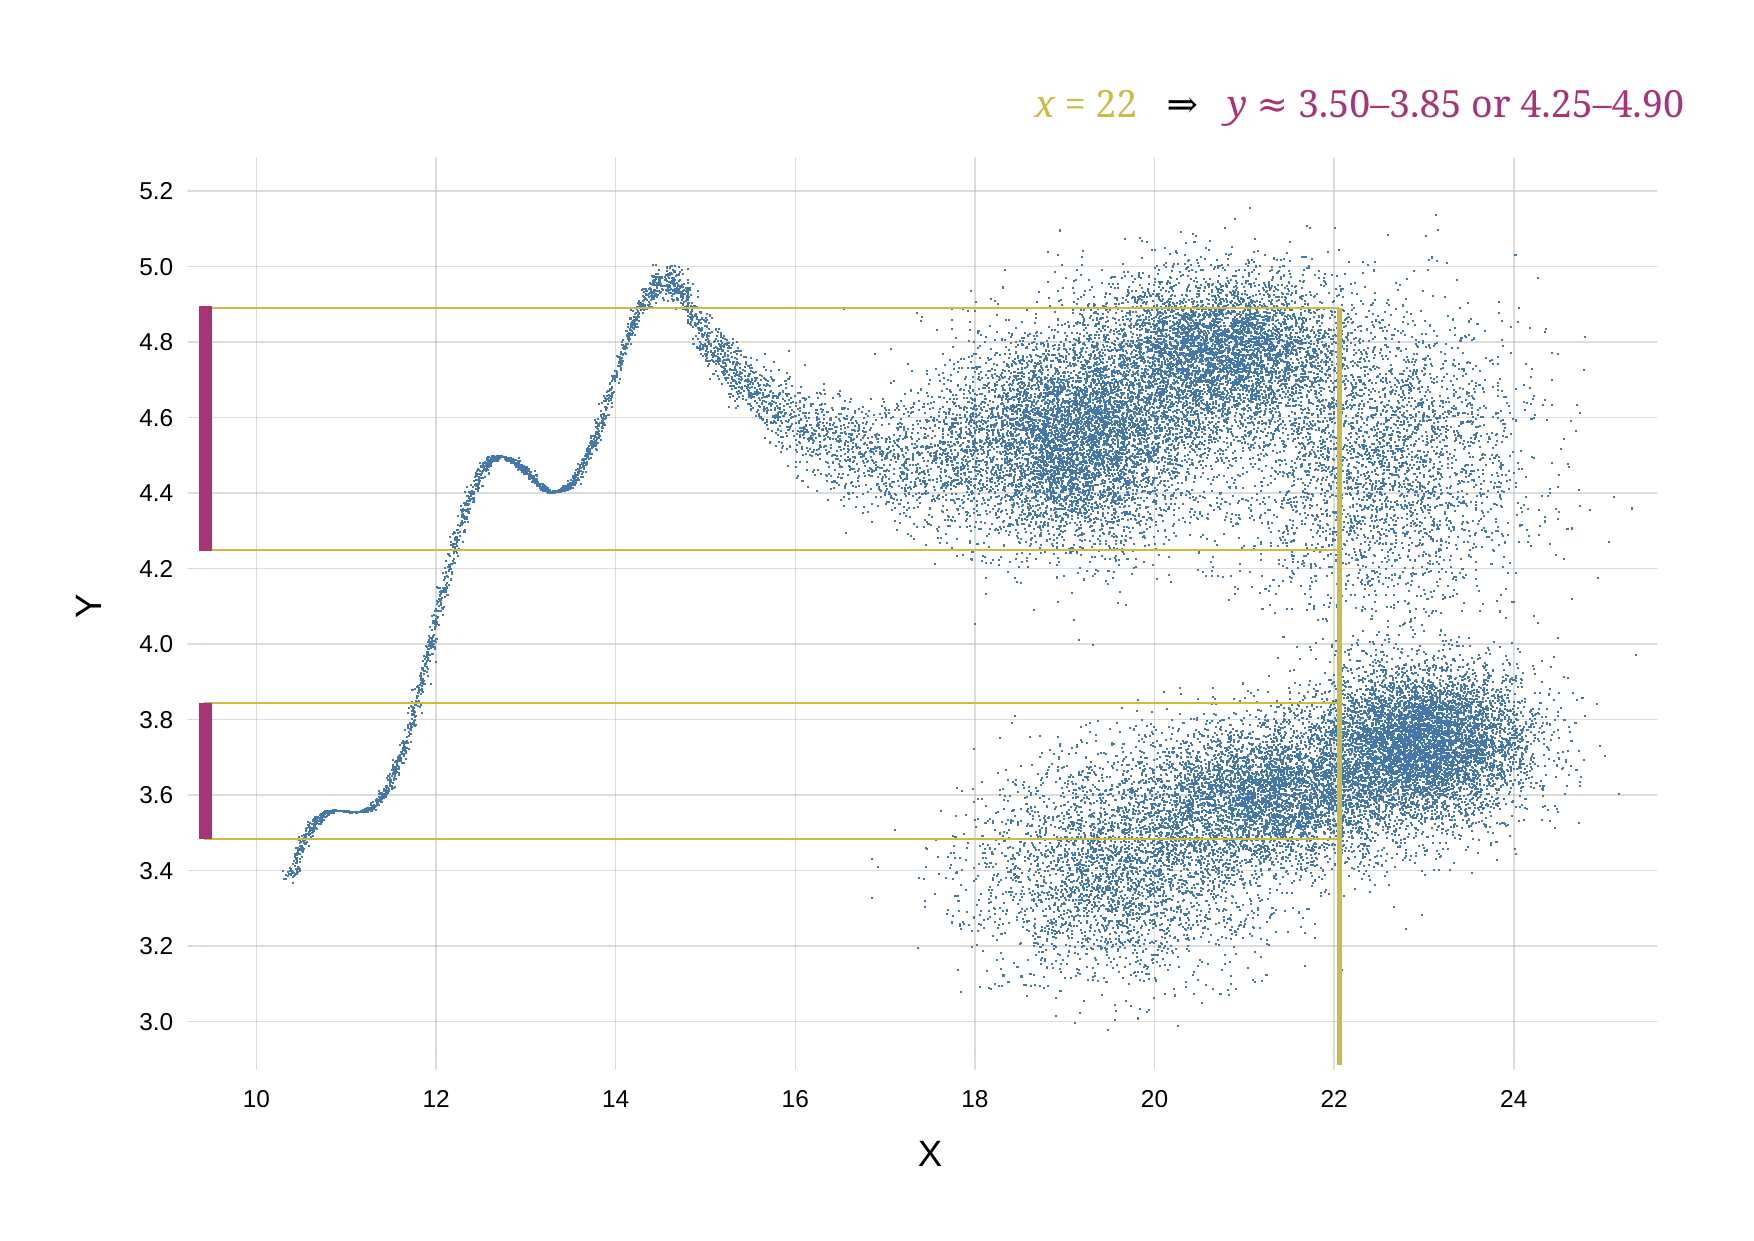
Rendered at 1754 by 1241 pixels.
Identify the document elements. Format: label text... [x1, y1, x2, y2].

text_box x = 22 ⇒ y ≈ 3.50–3.85 or 4.25–4.90 [1019, 70, 1642, 140]
picture [38, 4, 1751, 1216]
